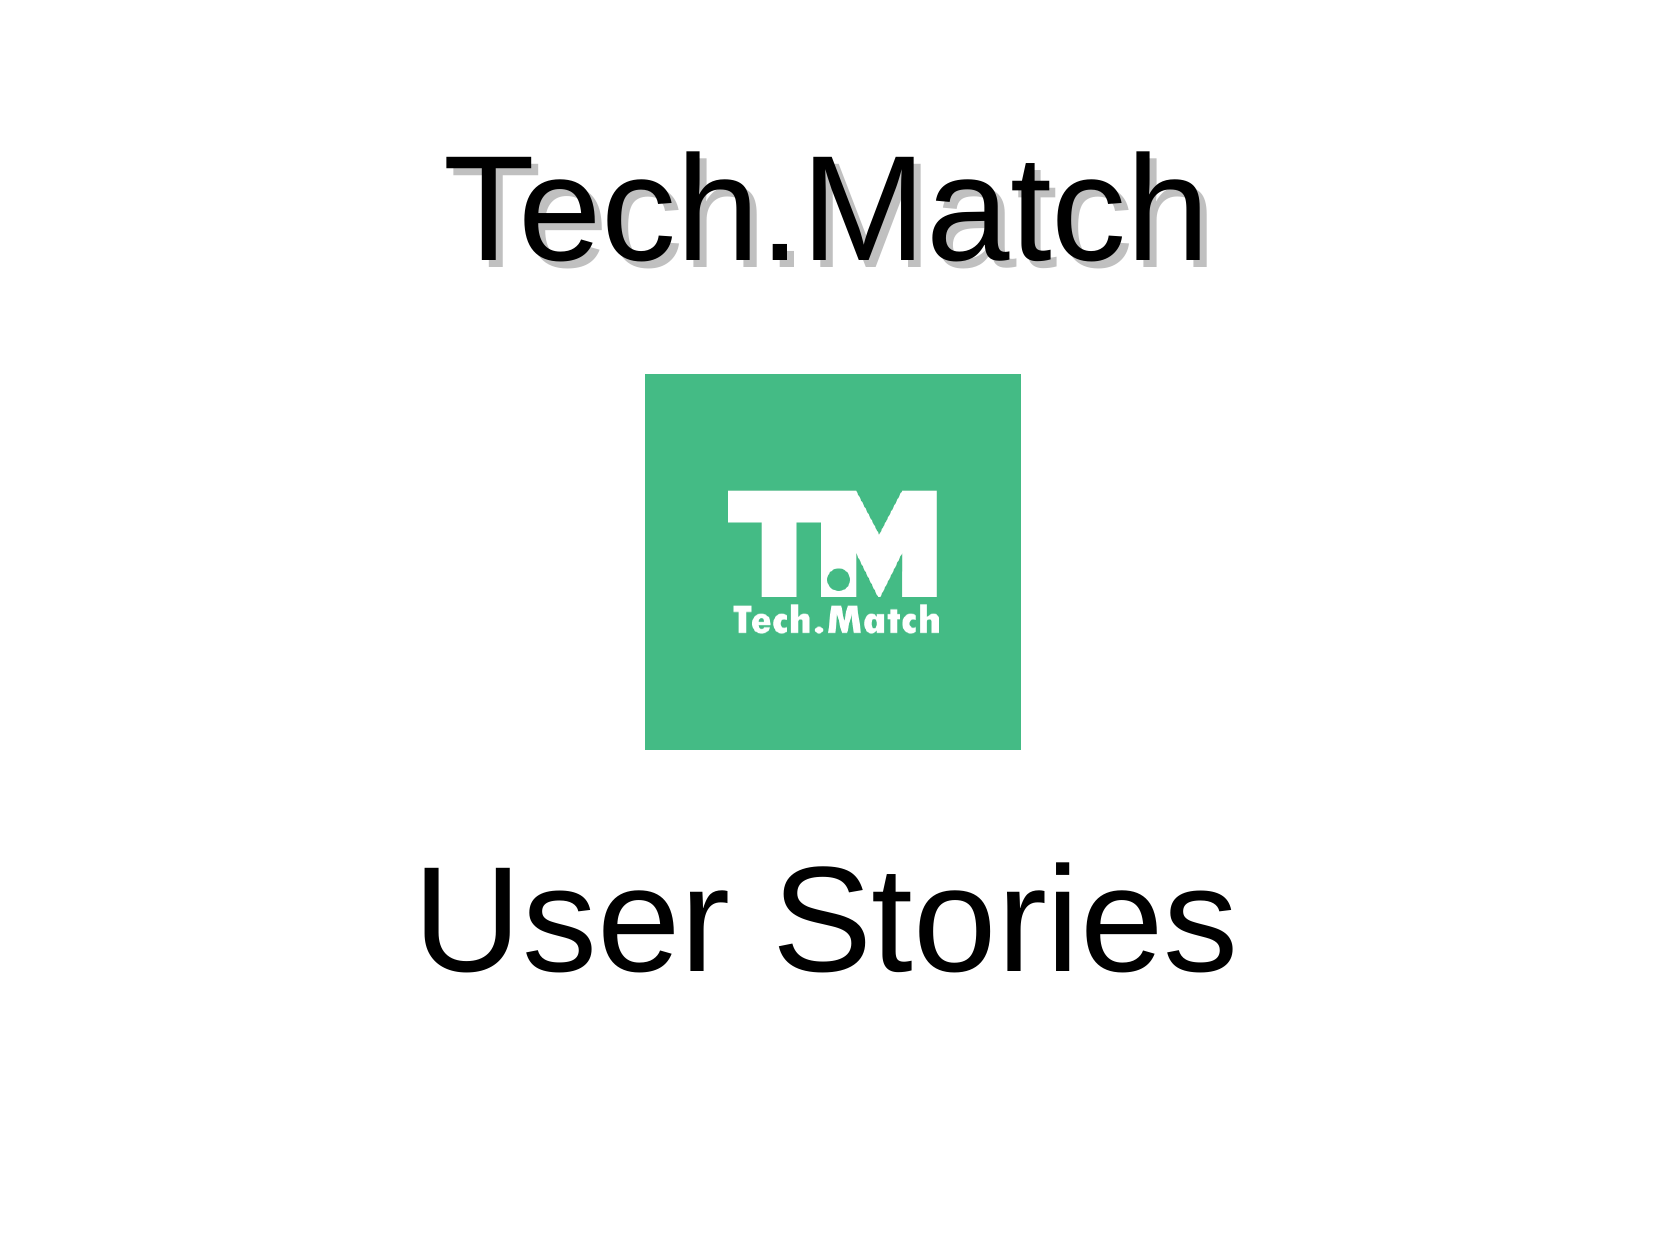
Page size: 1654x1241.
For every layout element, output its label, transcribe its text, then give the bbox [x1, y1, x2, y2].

title Tech.Match [82, 105, 1571, 290]
picture [645, 374, 1021, 750]
subtitle User Stories [82, 290, 1571, 1010]
